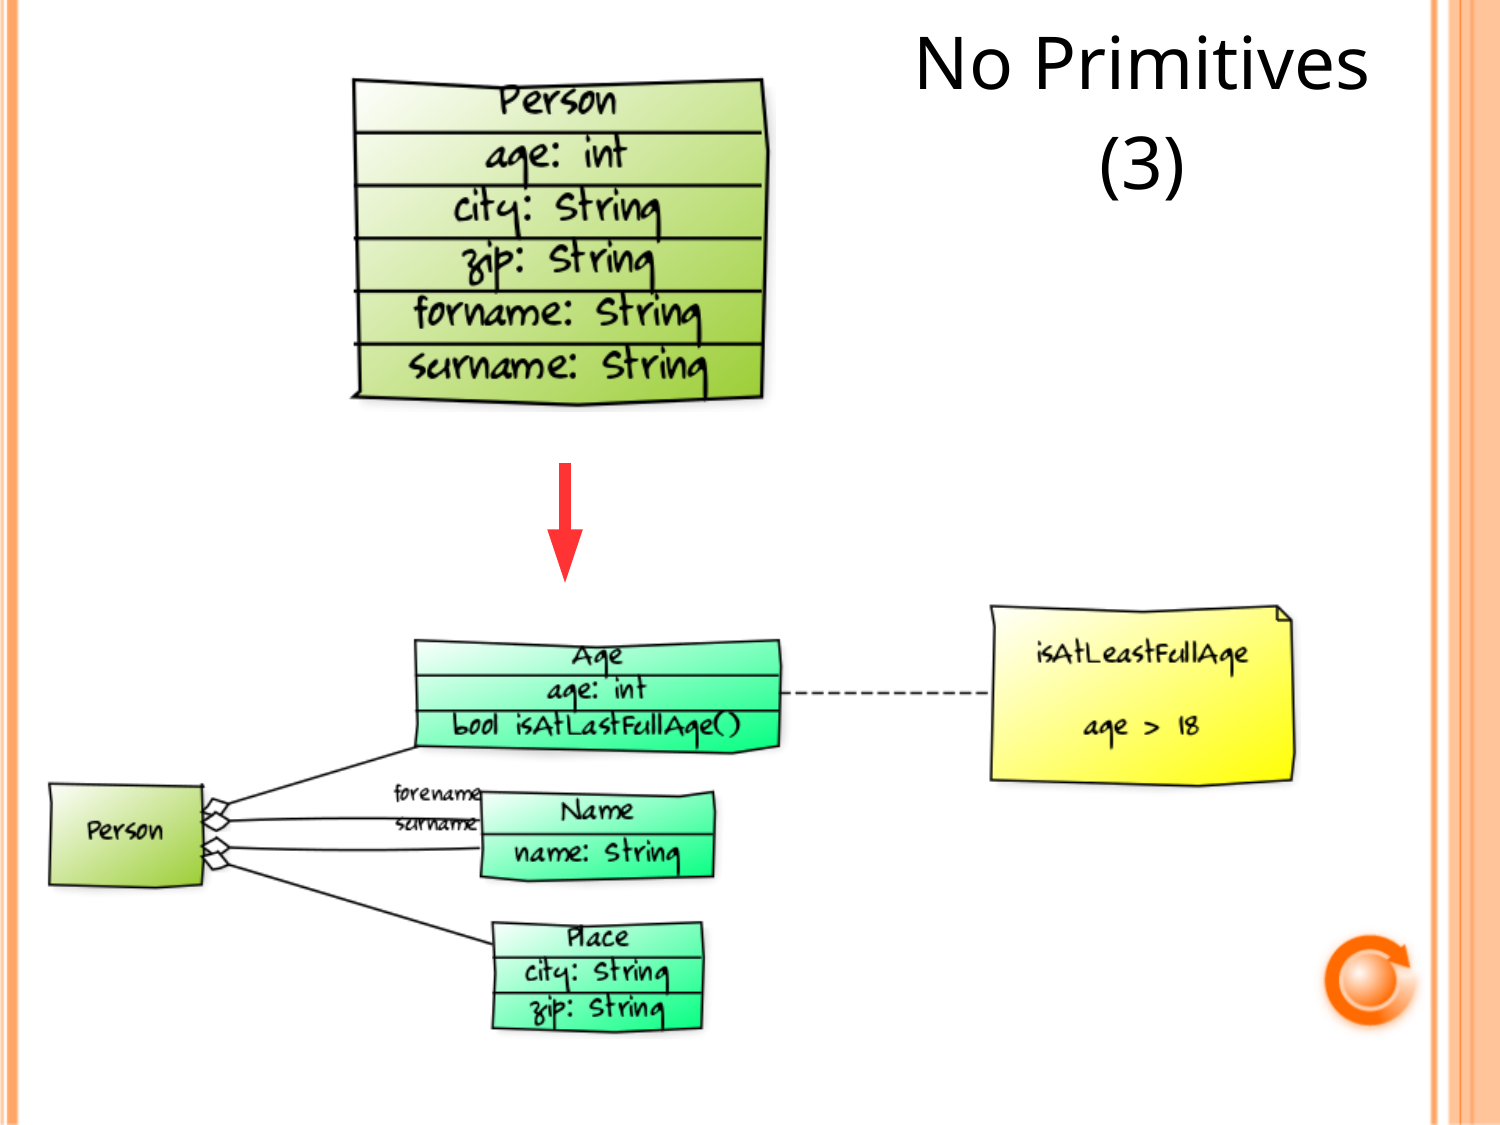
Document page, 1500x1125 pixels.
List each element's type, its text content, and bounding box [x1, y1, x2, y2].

picture [0, 0, 1500, 1125]
text_box No Primitives (3) [887, 26, 1399, 197]
